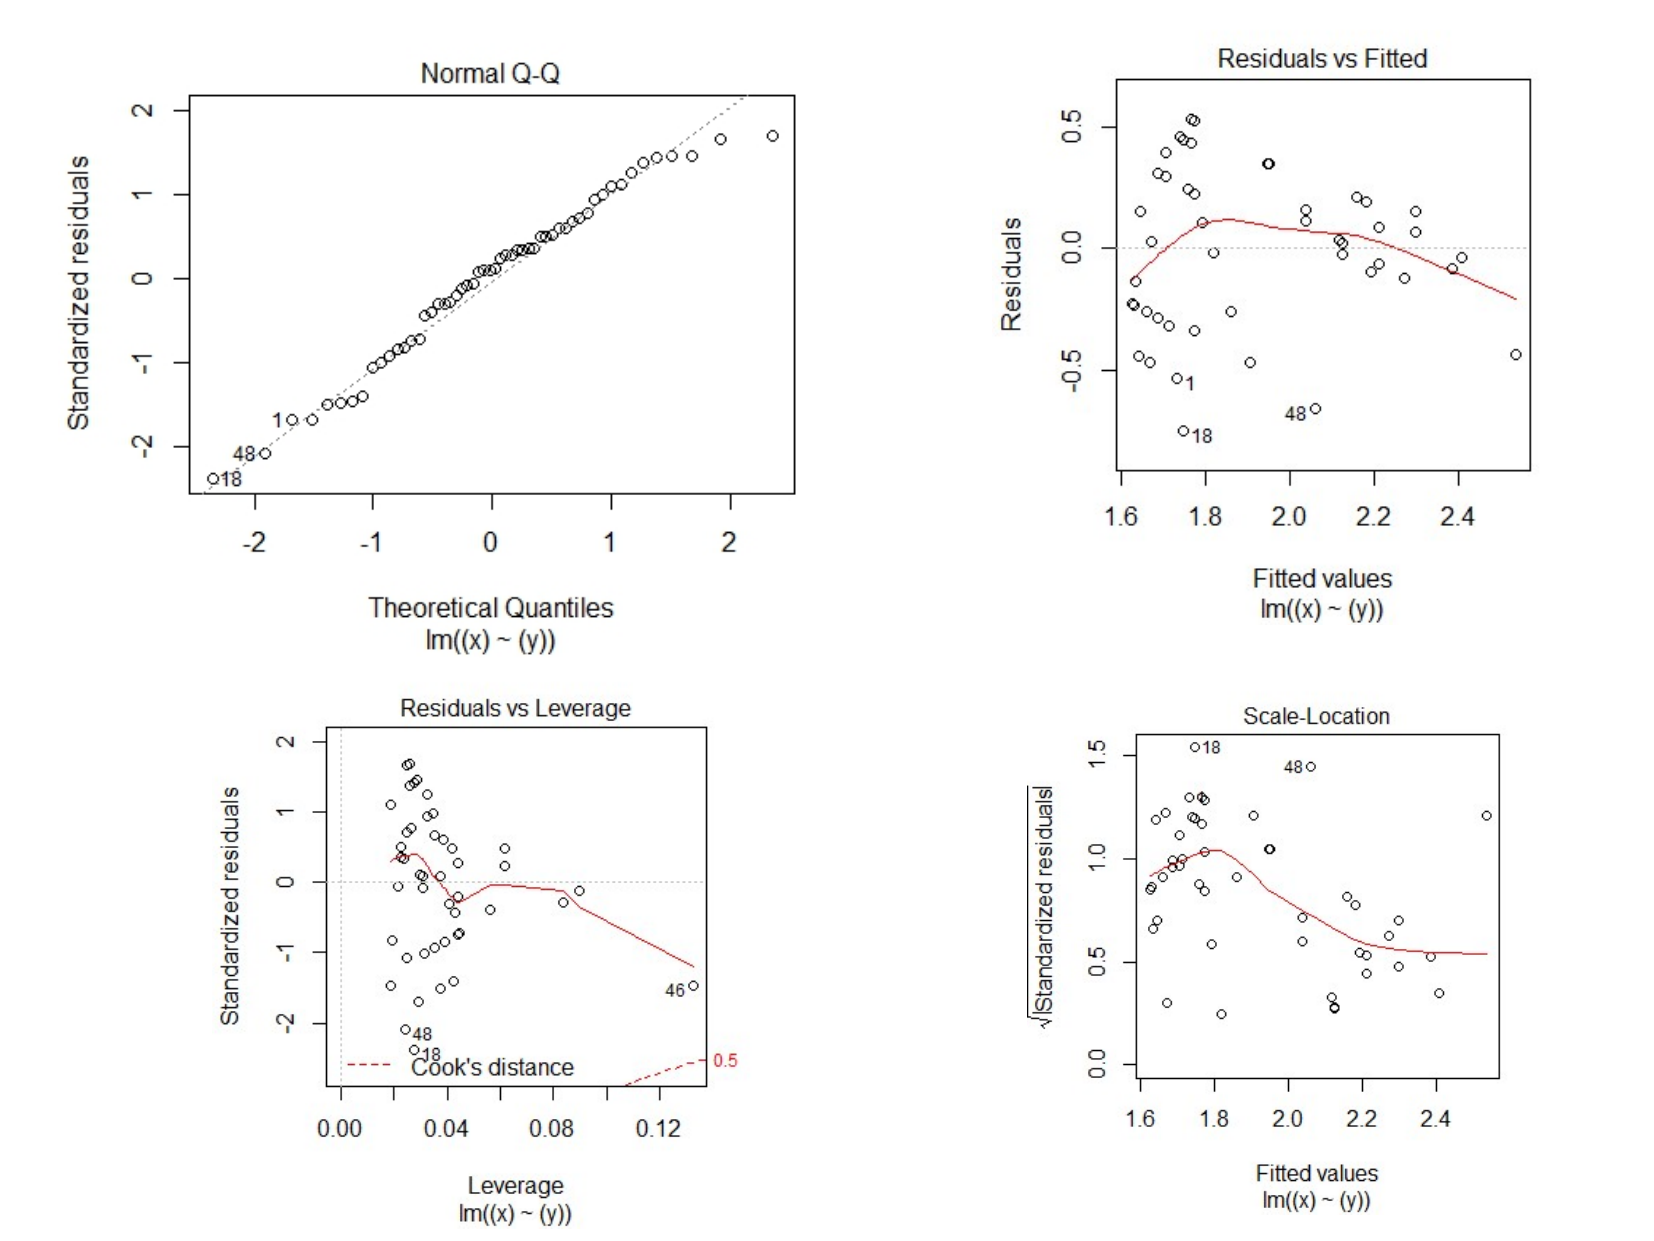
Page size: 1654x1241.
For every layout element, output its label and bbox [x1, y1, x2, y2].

picture [212, 673, 766, 1230]
picture [992, 0, 1595, 1215]
picture [58, 0, 863, 658]
